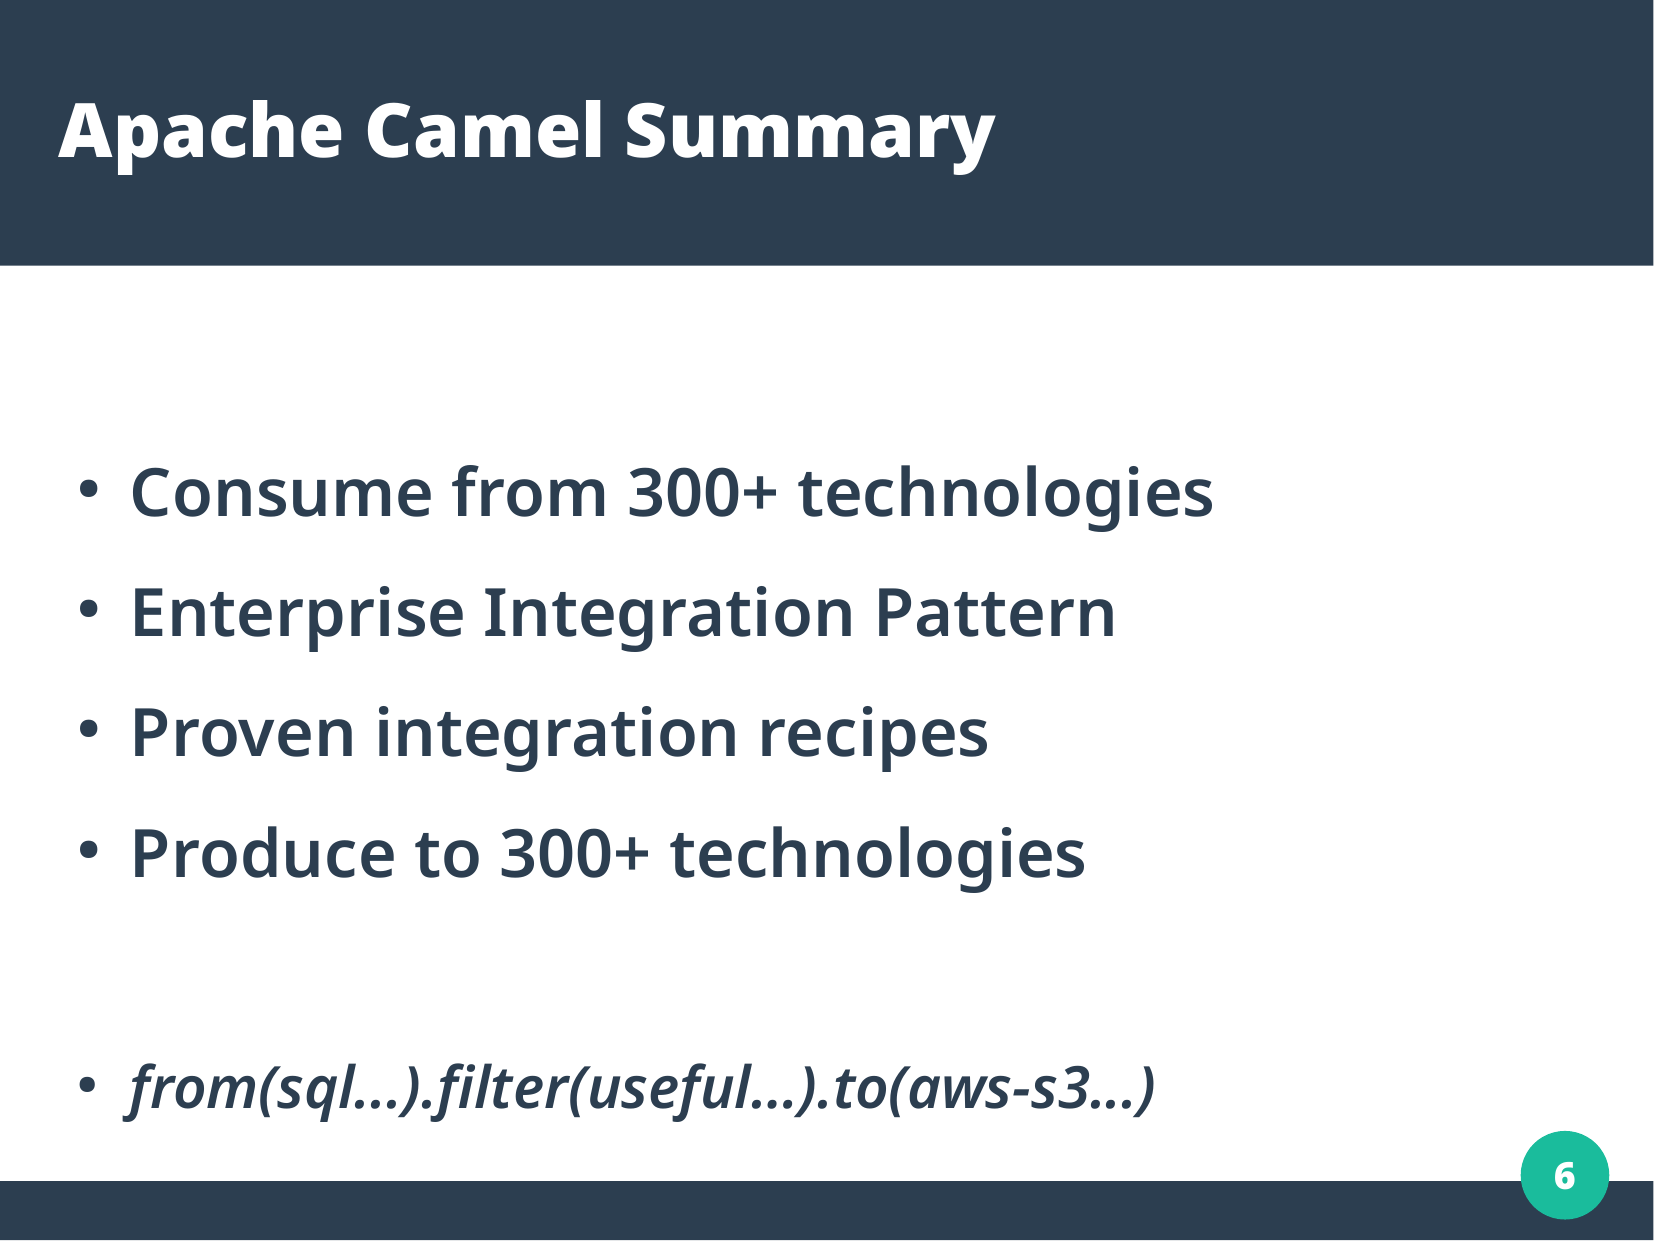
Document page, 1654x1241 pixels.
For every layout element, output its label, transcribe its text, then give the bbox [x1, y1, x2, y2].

title Apache Camel Summary [59, 49, 1595, 207]
list Consume from 300+ technologies Enterprise Integration Pattern Proven integration recipes Produce to 300+ technologies from(sql...).filter(useful…).to(aws-s3...) [59, 324, 1595, 1152]
